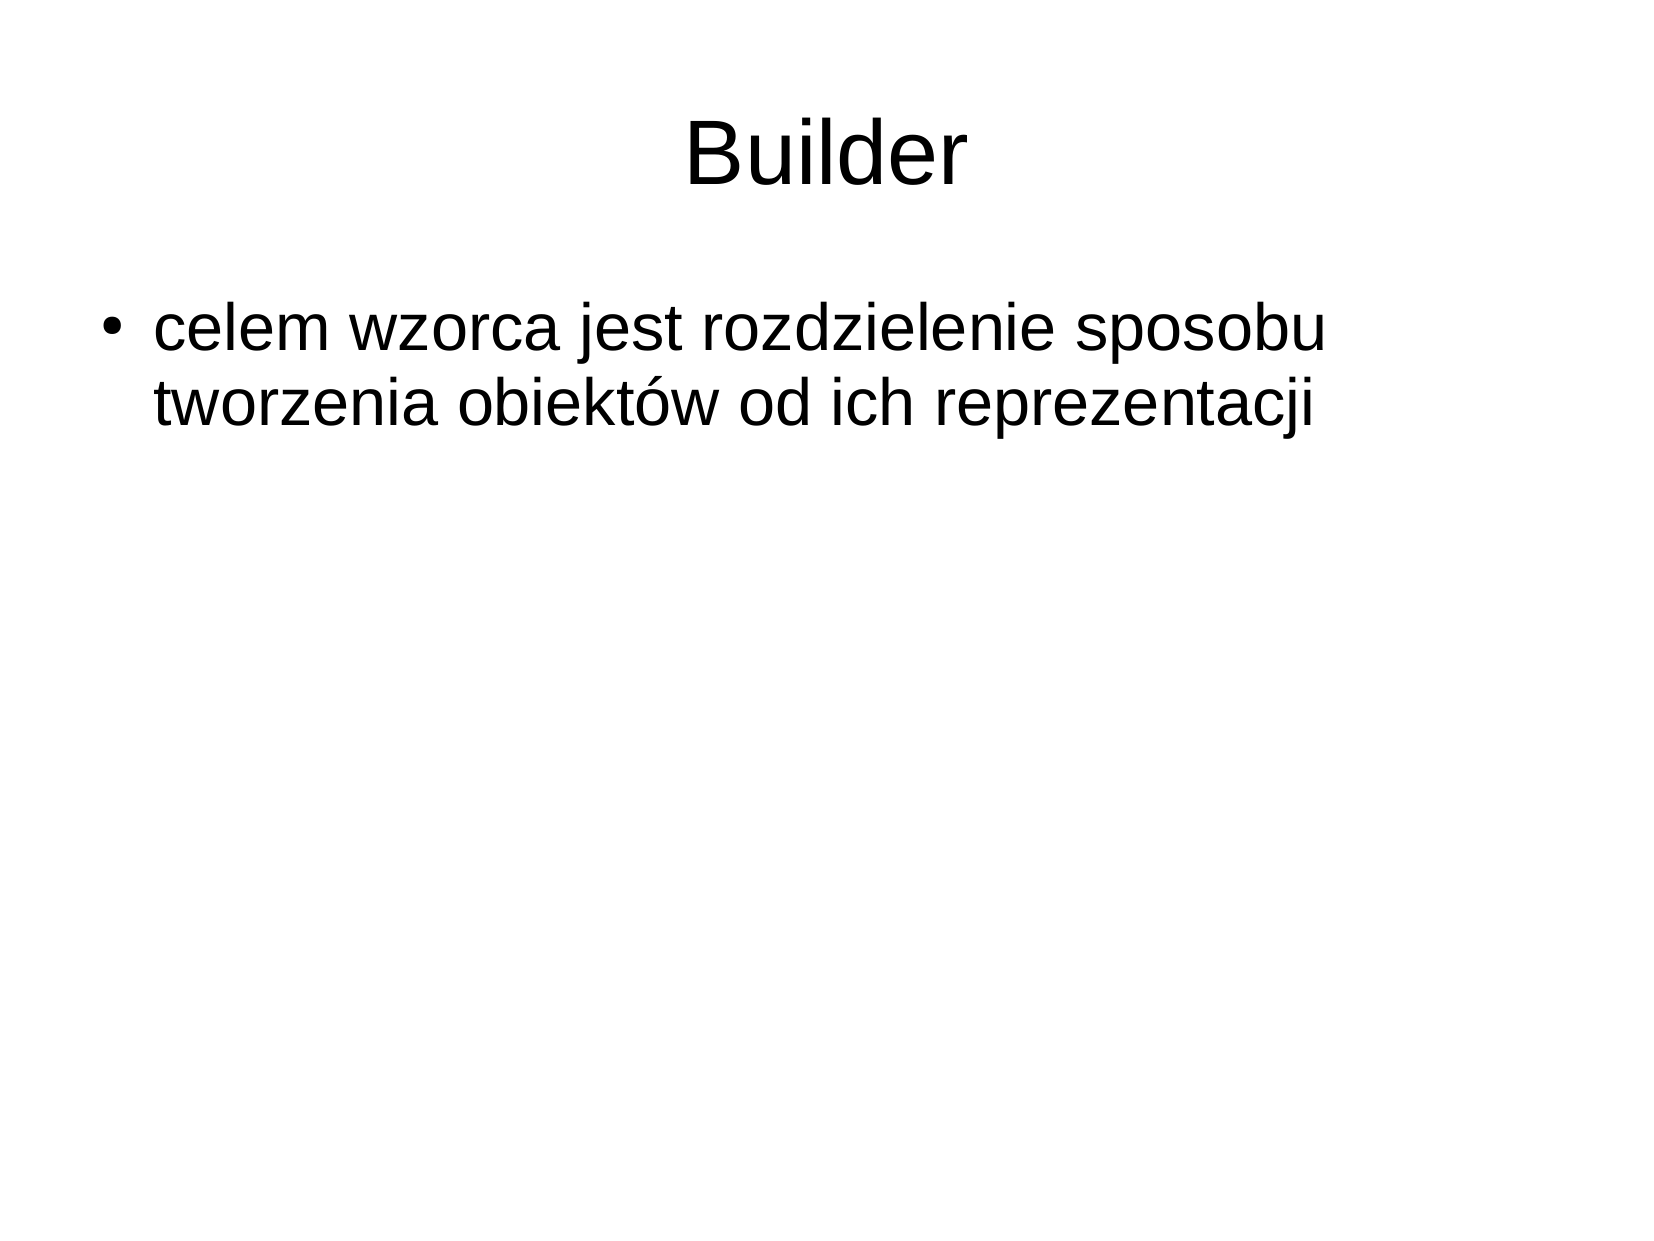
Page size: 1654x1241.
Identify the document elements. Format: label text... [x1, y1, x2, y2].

list celem wzorca jest rozdzielenie sposobu tworzenia obiektów od ich reprezentacji [82, 290, 1571, 1010]
title Builder [82, 49, 1571, 257]
